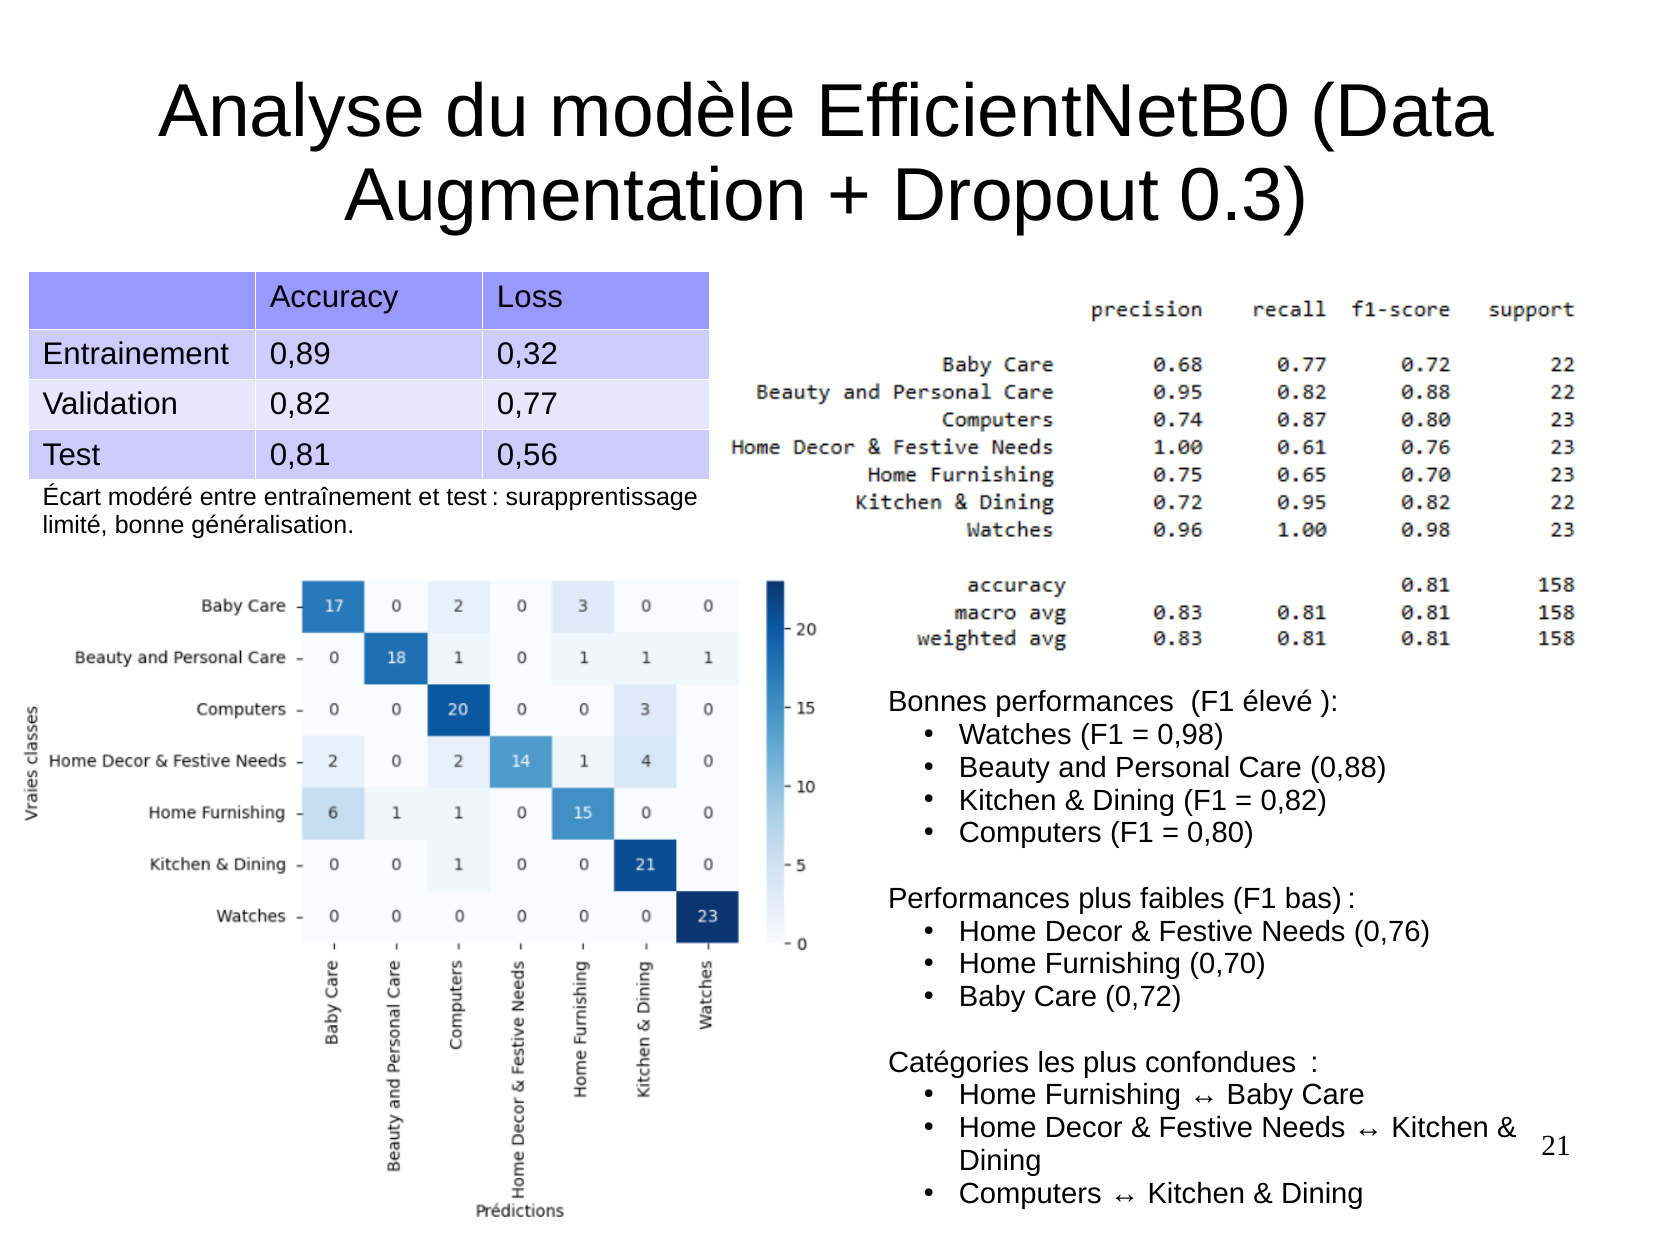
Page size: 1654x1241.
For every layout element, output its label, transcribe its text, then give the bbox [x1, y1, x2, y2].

text_box Bonnes performances (F1 élevé ): Watches (F1 = 0,98) Beauty and Personal Care (0,88) Kitchen & Dining (F1 = 0,82) Computers (F1 = 0,80) Performances plus faibles (F1 bas) : Home Decor & Festive Needs (0,76) Home Furnishing (0,70) Baby Care (0,72) Catégories les plus confondues : Home Furnishing ↔ Baby Care Home Decor & Festive Needs ↔ Kitchen & Dining Computers ↔ Kitchen & Dining [873, 677, 1624, 1216]
table_cell Test [29, 430, 255, 475]
table_cell 0,89 [256, 330, 482, 379]
table_cell 0,56 [483, 430, 709, 475]
table_cell 0,77 [483, 380, 709, 429]
table_cell 0,82 [256, 380, 482, 429]
table_header Loss [483, 272, 709, 329]
table_header Accuracy [256, 272, 482, 329]
table_cell Entrainement [29, 330, 255, 379]
title Analyse du modèle EfficientNetB0 (Data Augmentation + Dropout 0.3) [82, 49, 1571, 257]
table_header [29, 272, 255, 329]
table_cell 0,32 [483, 330, 709, 379]
table_cell 0,81 [256, 430, 482, 475]
text_box Écart modéré entre entraînement et test : surapprentissage limité, bonne généralisation. [27, 475, 721, 560]
picture [10, 289, 1602, 1227]
table_cell Validation [29, 380, 255, 429]
